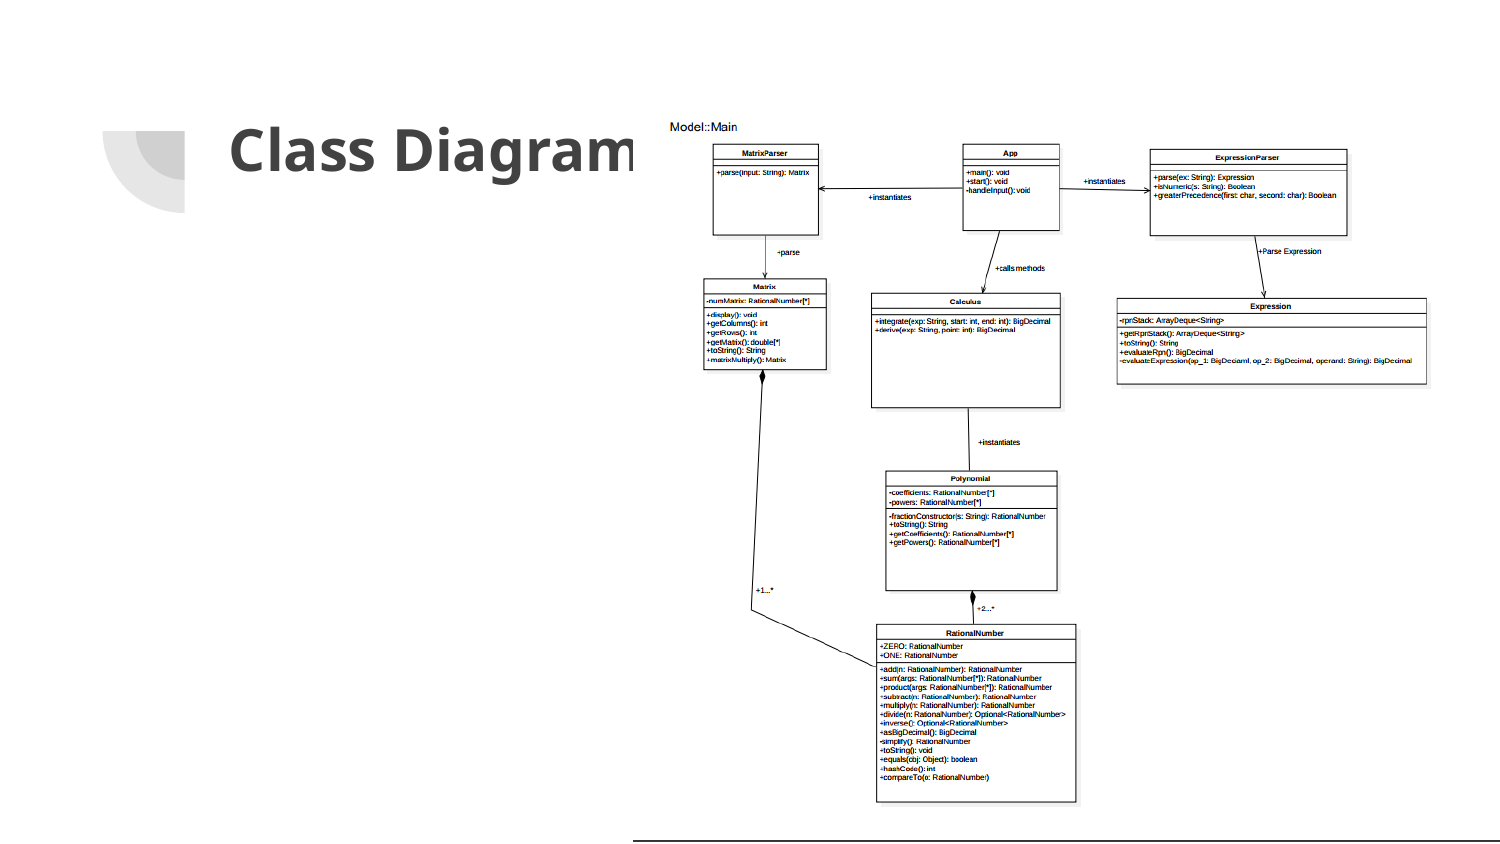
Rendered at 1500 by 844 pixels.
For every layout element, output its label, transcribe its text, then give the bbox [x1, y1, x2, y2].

title Class Diagram [213, 98, 633, 263]
picture [633, 98, 1500, 842]
